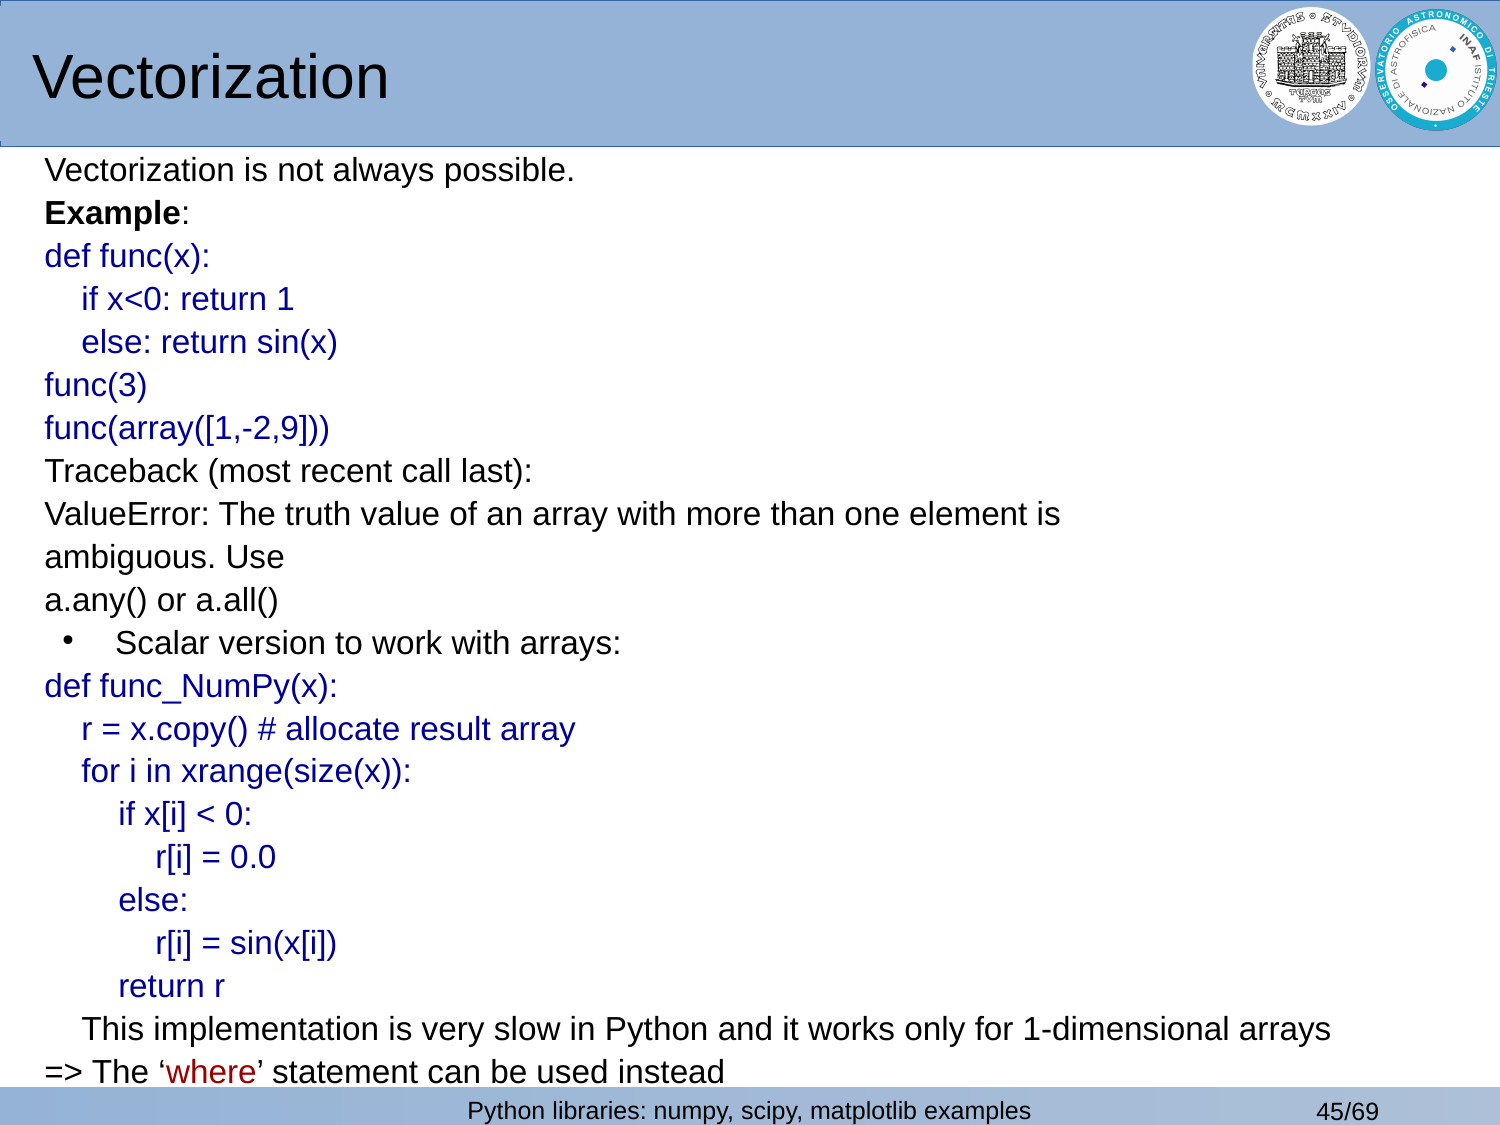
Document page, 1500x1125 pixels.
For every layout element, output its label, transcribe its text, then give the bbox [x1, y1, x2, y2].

picture [1253, 0, 1500, 156]
list Vectorization is not always possible. Example: def func(x): if x<0: return 1 else: return sin(x) func(3) func(array([1,-2,9])) Traceback (most recent call last): ValueError: The truth value of an array with more than one element is ambiguous. Use a.any() or a.all() Scalar version to work with arrays: def func_NumPy(x): r = x.copy() # allocate result array for i in xrange(size(x)): if x[i] < 0: r[i] = 0.0 else: r[i] = sin(x[i]) return r This implementation is very slow in Python and it works only for 1-dimensional arrays => The ‘where’ statement can be used instead [29, 140, 1479, 1020]
text_box Vectorization [0, 5, 1253, 141]
